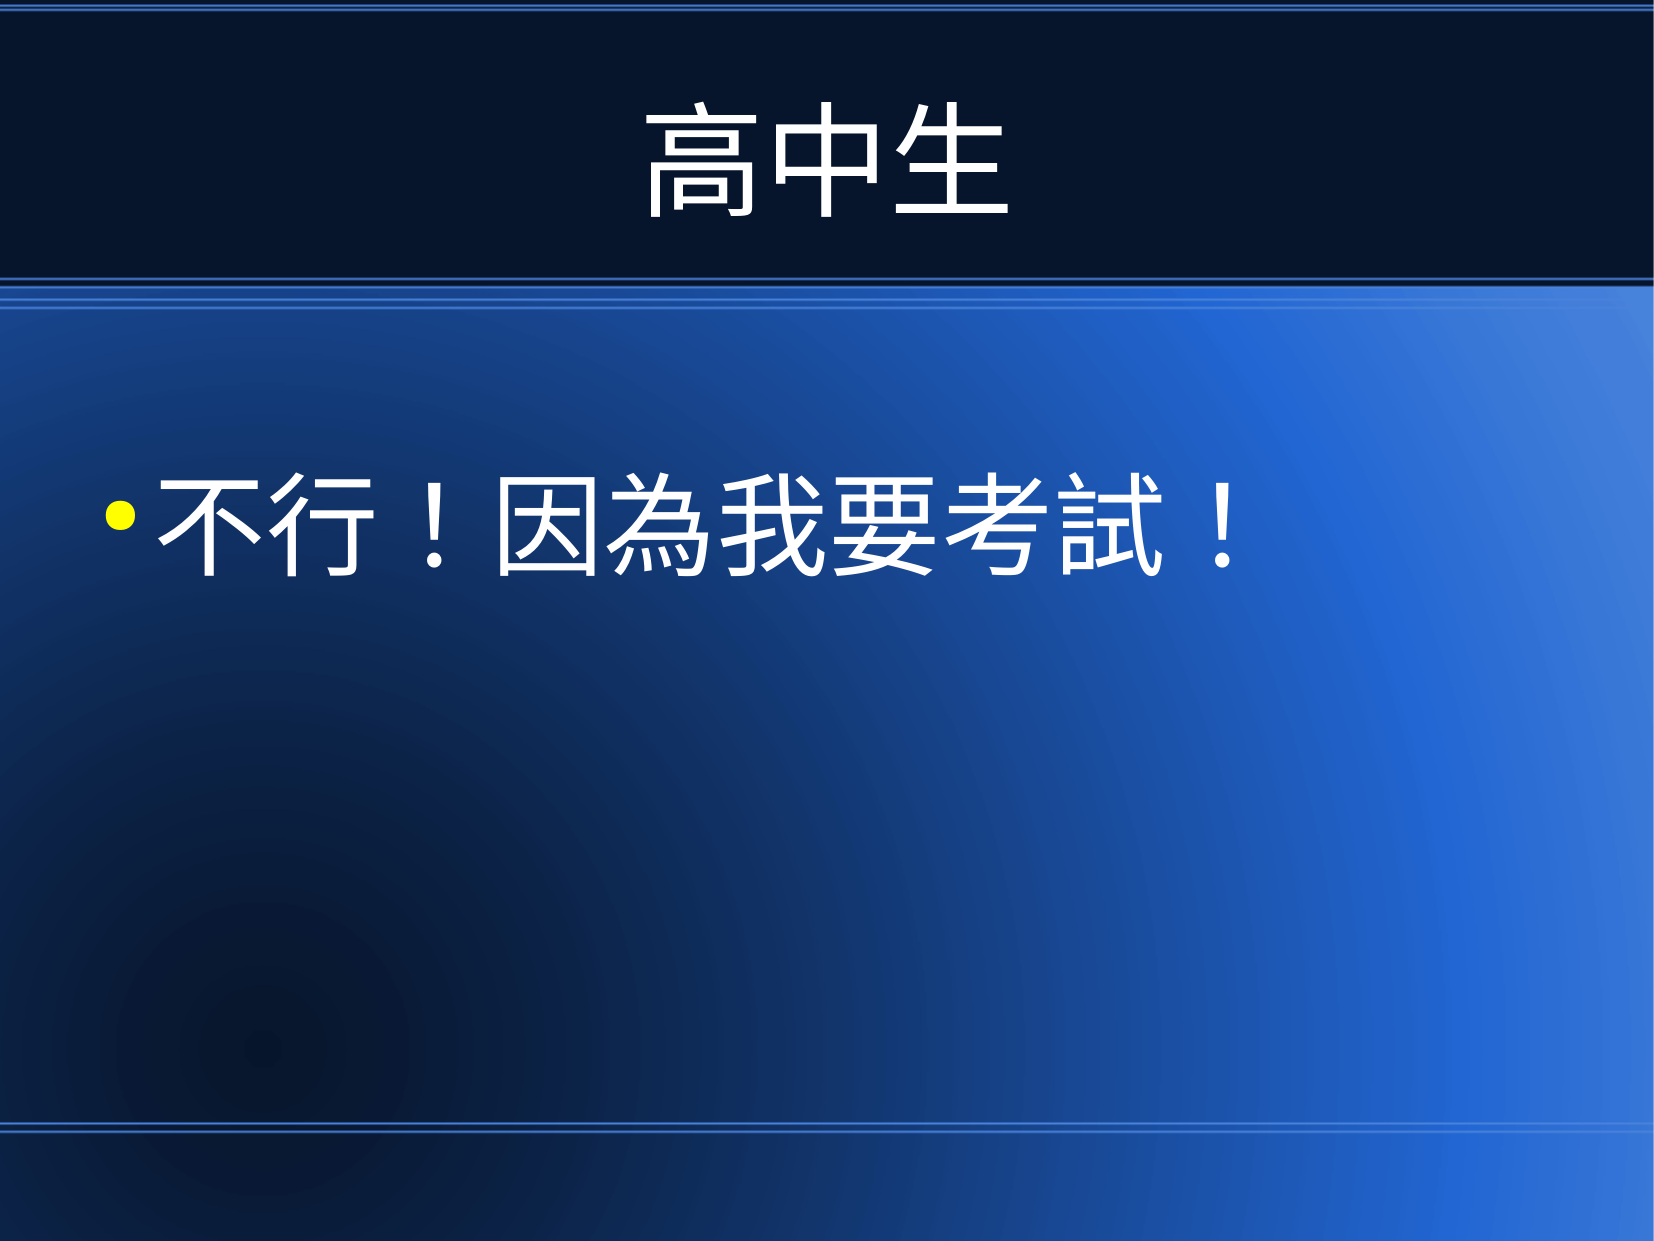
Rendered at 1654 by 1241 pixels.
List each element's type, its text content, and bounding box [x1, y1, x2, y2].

list 不行！因為我要考試！ [82, 355, 1571, 1241]
title 高中生 [82, 49, 1571, 257]
picture [0, 0, 1654, 1241]
